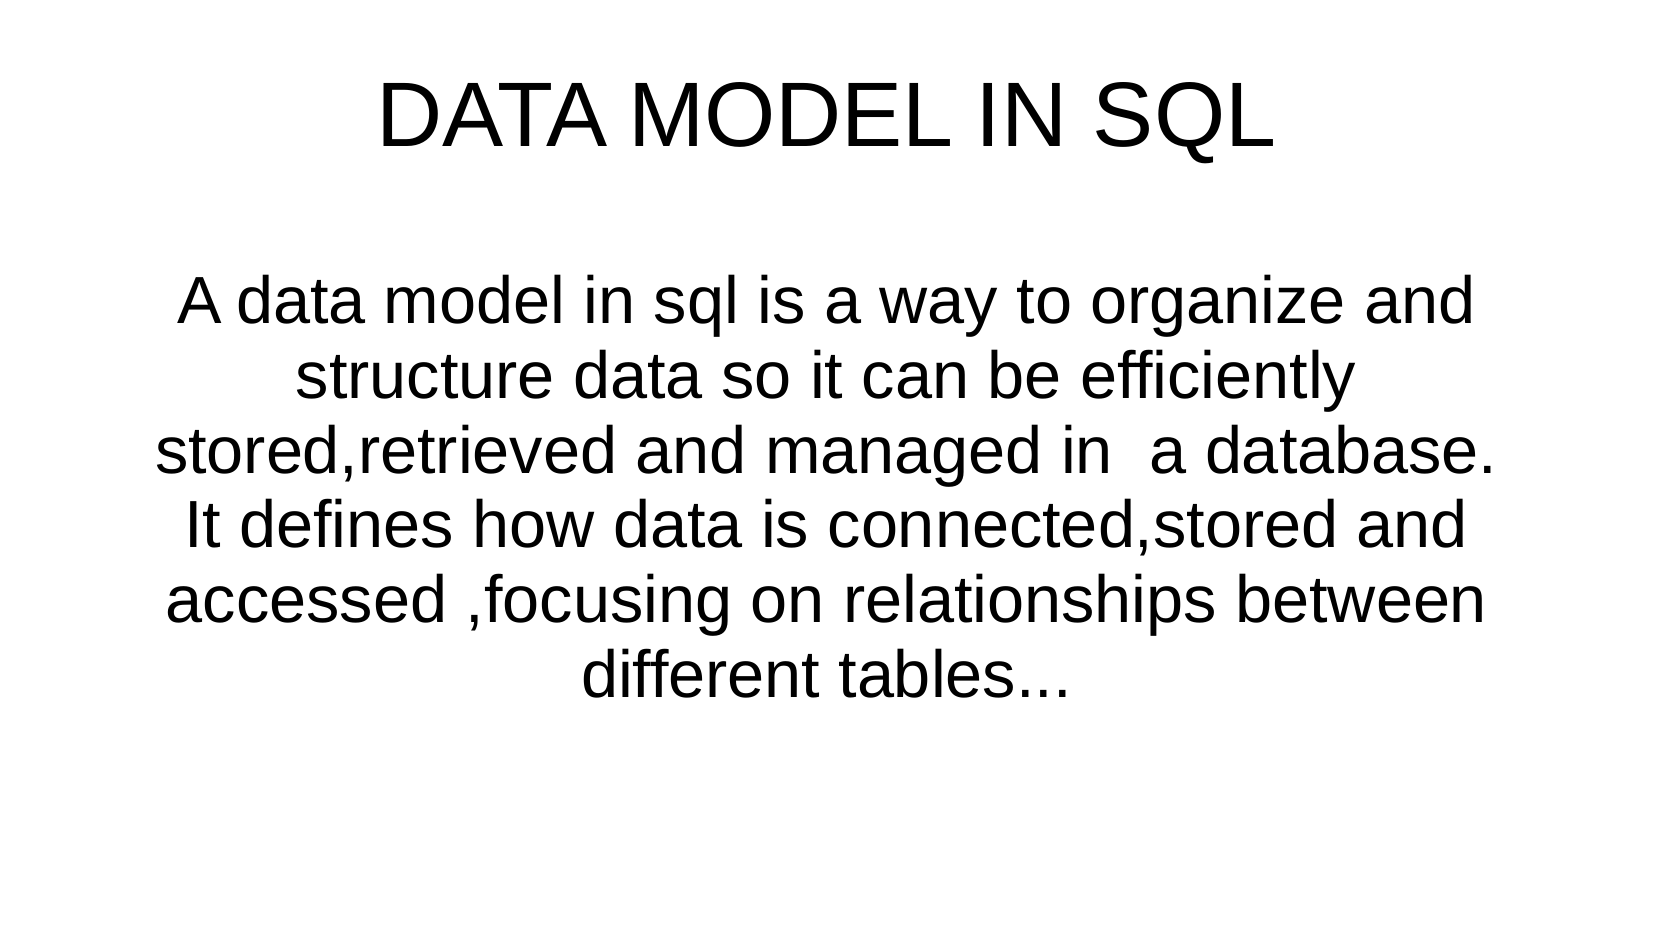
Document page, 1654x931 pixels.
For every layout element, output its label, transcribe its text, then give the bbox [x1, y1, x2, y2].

title DATA MODEL IN SQL [82, 37, 1571, 193]
subtitle A data model in sql is a way to organize and structure data so it can be efficiently stored,retrieved and managed in a database. It defines how data is connected,stored and accessed ,focusing on relationships between different tables... [82, 217, 1571, 758]
